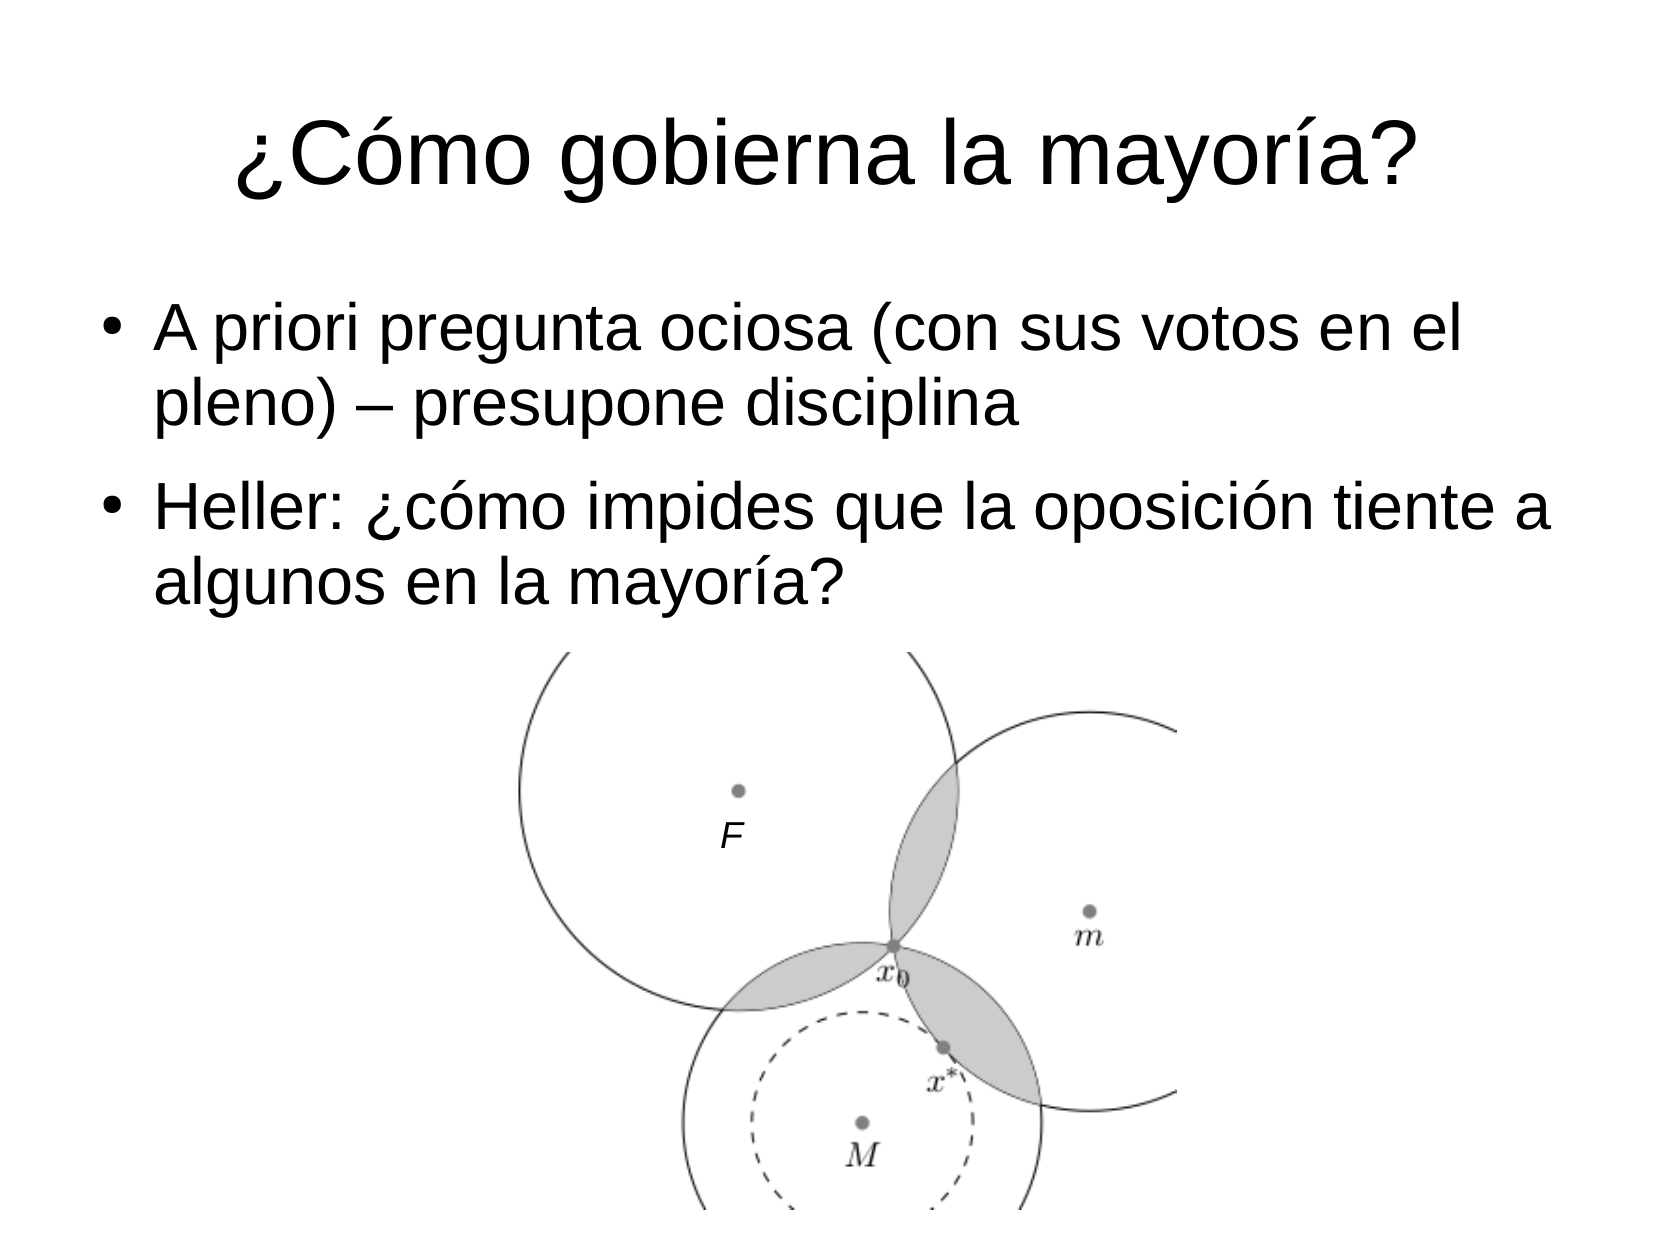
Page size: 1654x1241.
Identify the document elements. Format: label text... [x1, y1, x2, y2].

text_box F [705, 807, 766, 865]
title ¿Cómo gobierna la mayoría? [82, 49, 1571, 257]
picture [489, 652, 1177, 1210]
text_box [688, 800, 779, 876]
list A priori pregunta ociosa (con sus votos en el pleno) – presupone disciplina Heller: ¿cómo impides que la oposición tiente a algunos en la mayoría? [82, 290, 1571, 1010]
